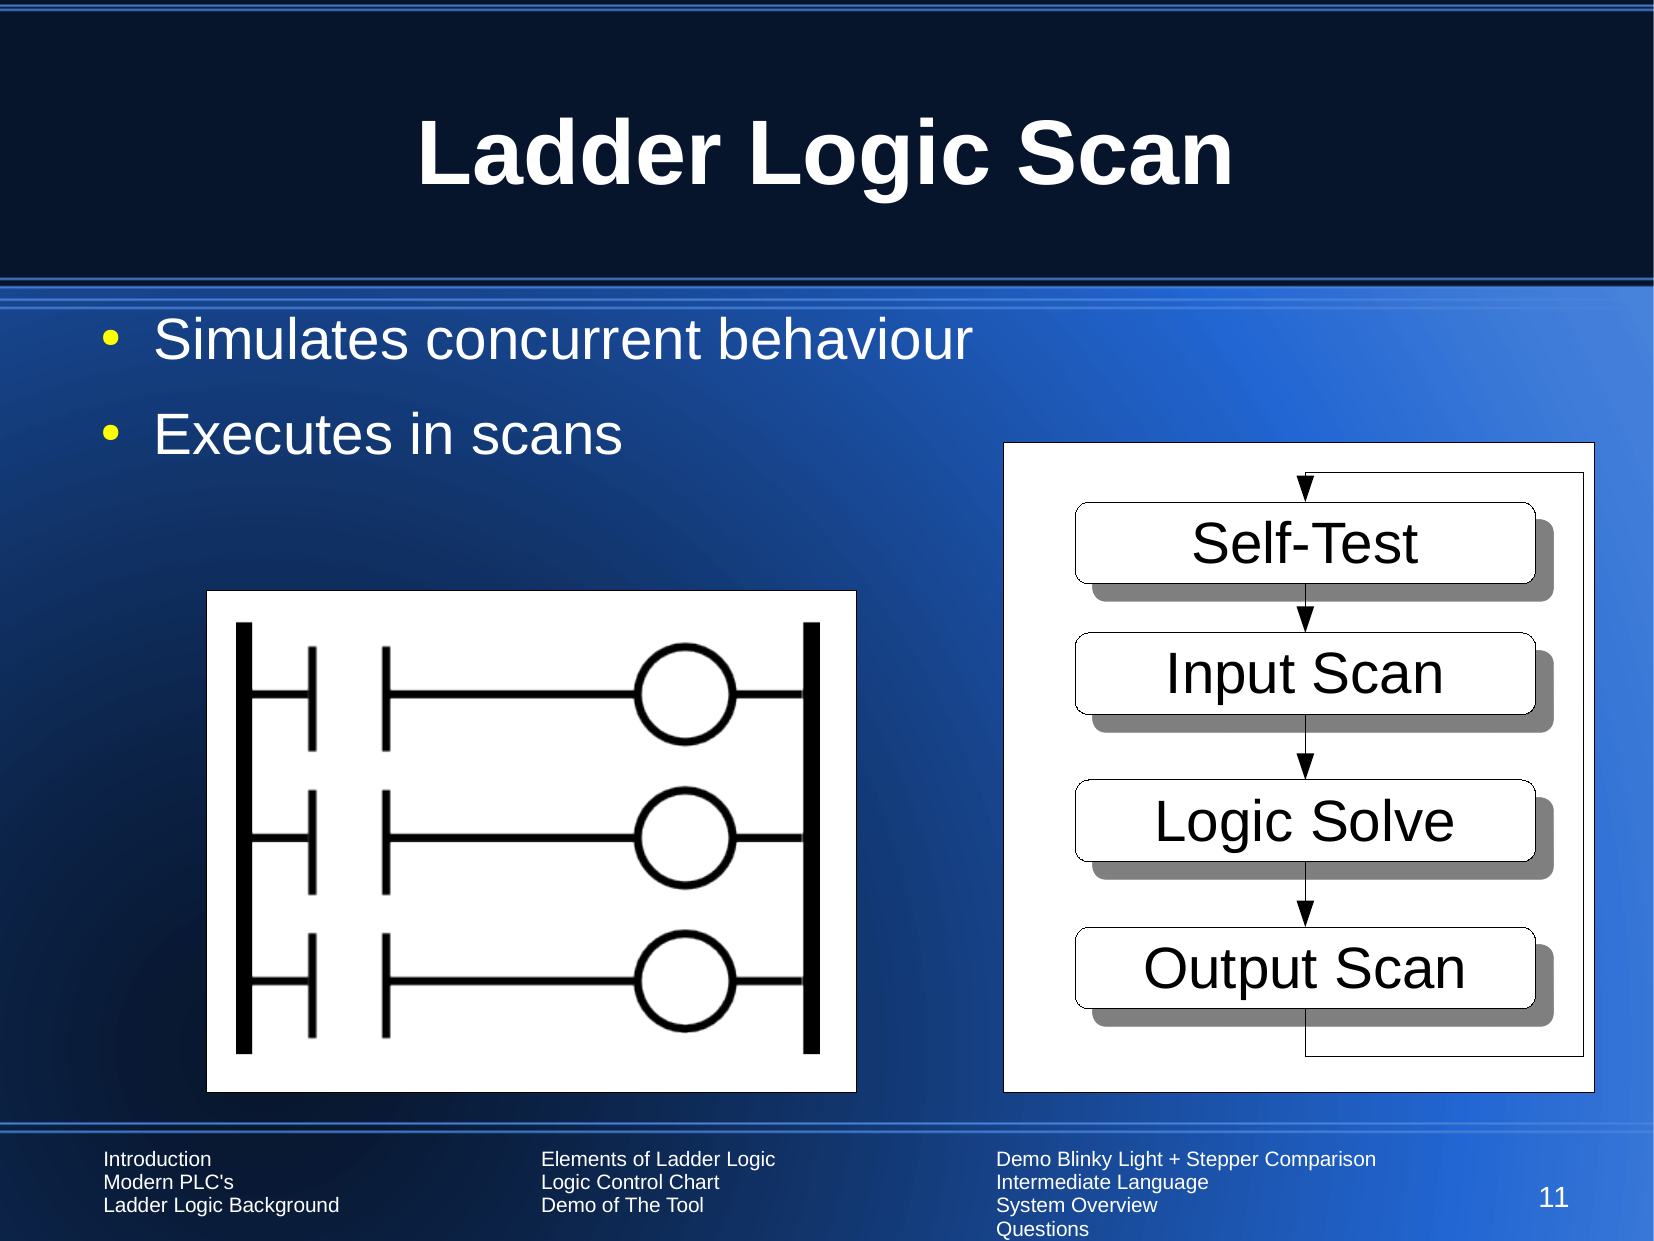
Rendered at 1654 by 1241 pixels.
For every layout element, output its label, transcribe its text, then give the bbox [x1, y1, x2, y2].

text_box Logic Solve [1075, 779, 1536, 862]
text_box Input Scan [1075, 632, 1536, 715]
list Simulates concurrent behaviour Executes in scans [82, 307, 1571, 1126]
text_box Self-Test [1075, 502, 1536, 584]
picture [0, 0, 1654, 1241]
title Ladder Logic Scan [82, 49, 1571, 257]
text_box Output Scan [1075, 927, 1536, 1009]
text_box [206, 590, 857, 1093]
text_box [1003, 442, 1595, 1093]
